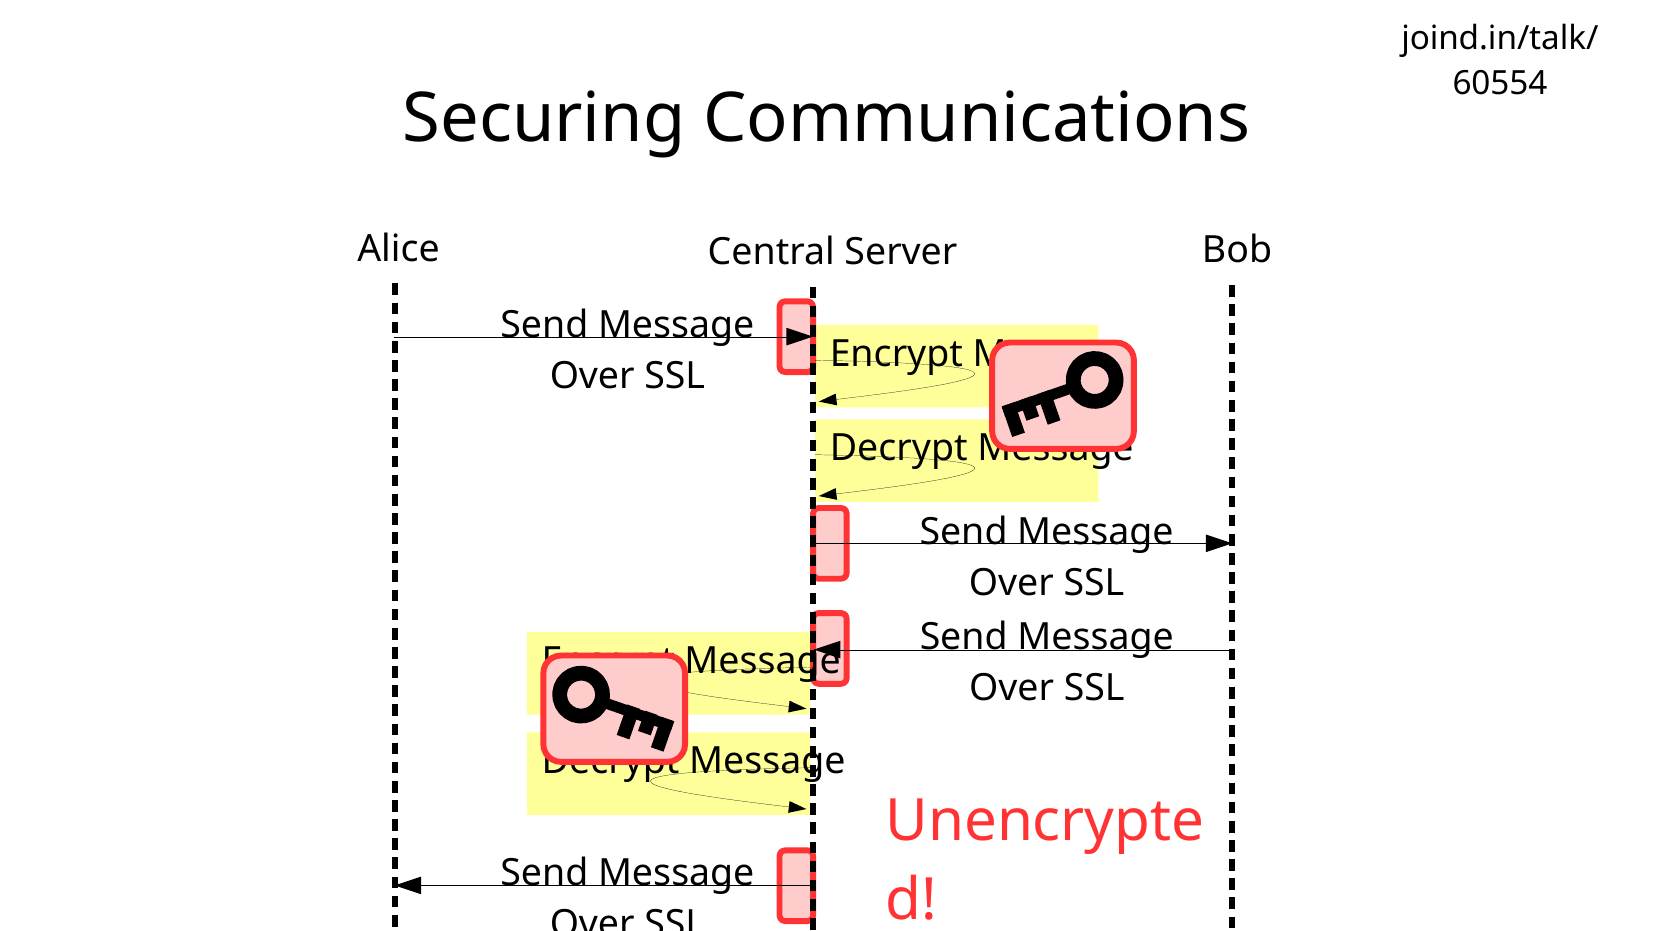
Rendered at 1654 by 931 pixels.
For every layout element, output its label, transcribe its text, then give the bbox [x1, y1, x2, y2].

text_box Send Message Over SSL [485, 290, 733, 392]
text_box [779, 301, 814, 337]
text_box Encrypt Message [526, 625, 808, 684]
text_box [825, 655, 835, 661]
text_box Decrypt Message [814, 413, 1104, 472]
text_box [526, 655, 811, 762]
text_box [813, 544, 847, 579]
title Securing Communications [82, 37, 1571, 193]
text_box [814, 324, 1134, 449]
text_box [813, 613, 847, 650]
text_box [779, 337, 814, 373]
text_box [779, 886, 814, 922]
text_box Alice [342, 213, 447, 272]
text_box Encrypt Message [814, 318, 1097, 377]
text_box [813, 507, 847, 543]
text_box [814, 472, 1099, 502]
text_box Bob [1187, 215, 1278, 274]
text_box Send Message Over SSL [904, 602, 1152, 704]
text_box Central Server [692, 216, 934, 275]
text_box Send Message Over SSL [904, 497, 1152, 599]
text_box [813, 651, 847, 684]
text_box [779, 850, 814, 885]
text_box [526, 785, 811, 815]
text_box Decrypt Message [526, 726, 815, 785]
text_box Unencrypted! [871, 770, 1238, 863]
text_box Send Message Over SSL [485, 838, 733, 931]
